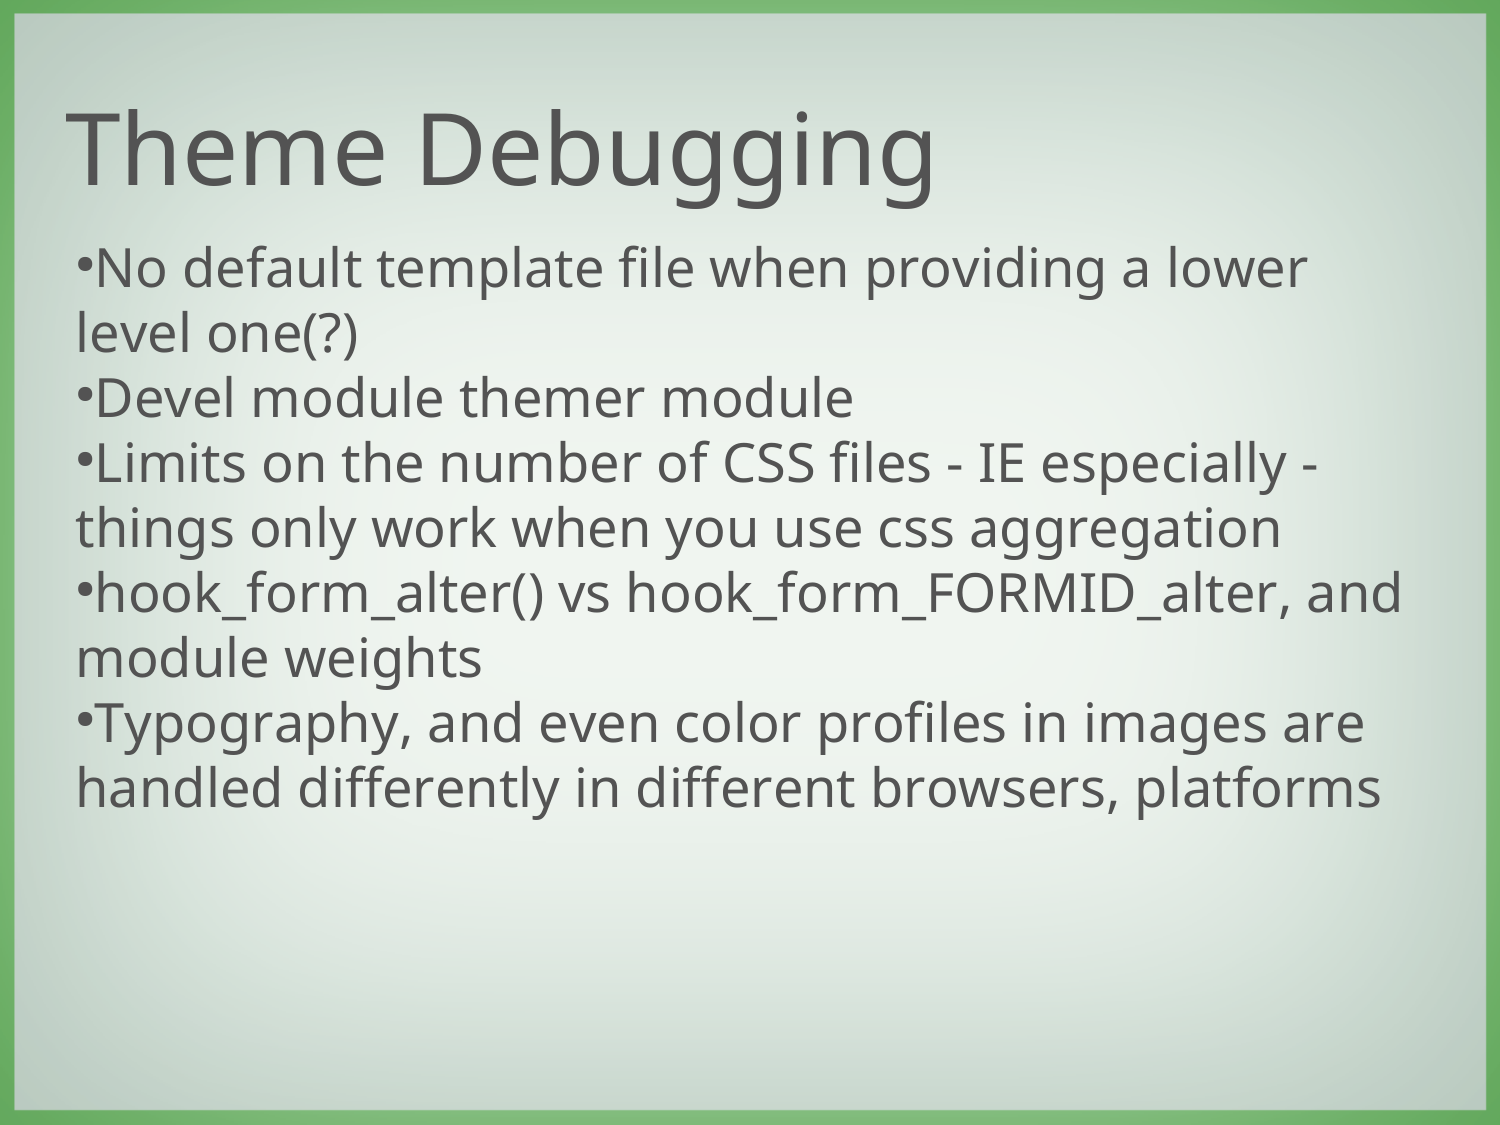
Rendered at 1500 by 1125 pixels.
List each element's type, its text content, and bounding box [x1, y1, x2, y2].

text_box No default template file when providing a lower level one(?) Devel module themer module Limits on the number of CSS files - IE especially - things only work when you use css aggregation hook_form_alter() vs hook_form_FORMID_alter, and module weights Typography, and even color profiles in images are handled differently in different browsers, platforms [60, 225, 1428, 1107]
title Theme Debugging [50, 63, 1457, 228]
picture [0, 0, 1500, 1125]
list [46, 201, 1453, 1006]
